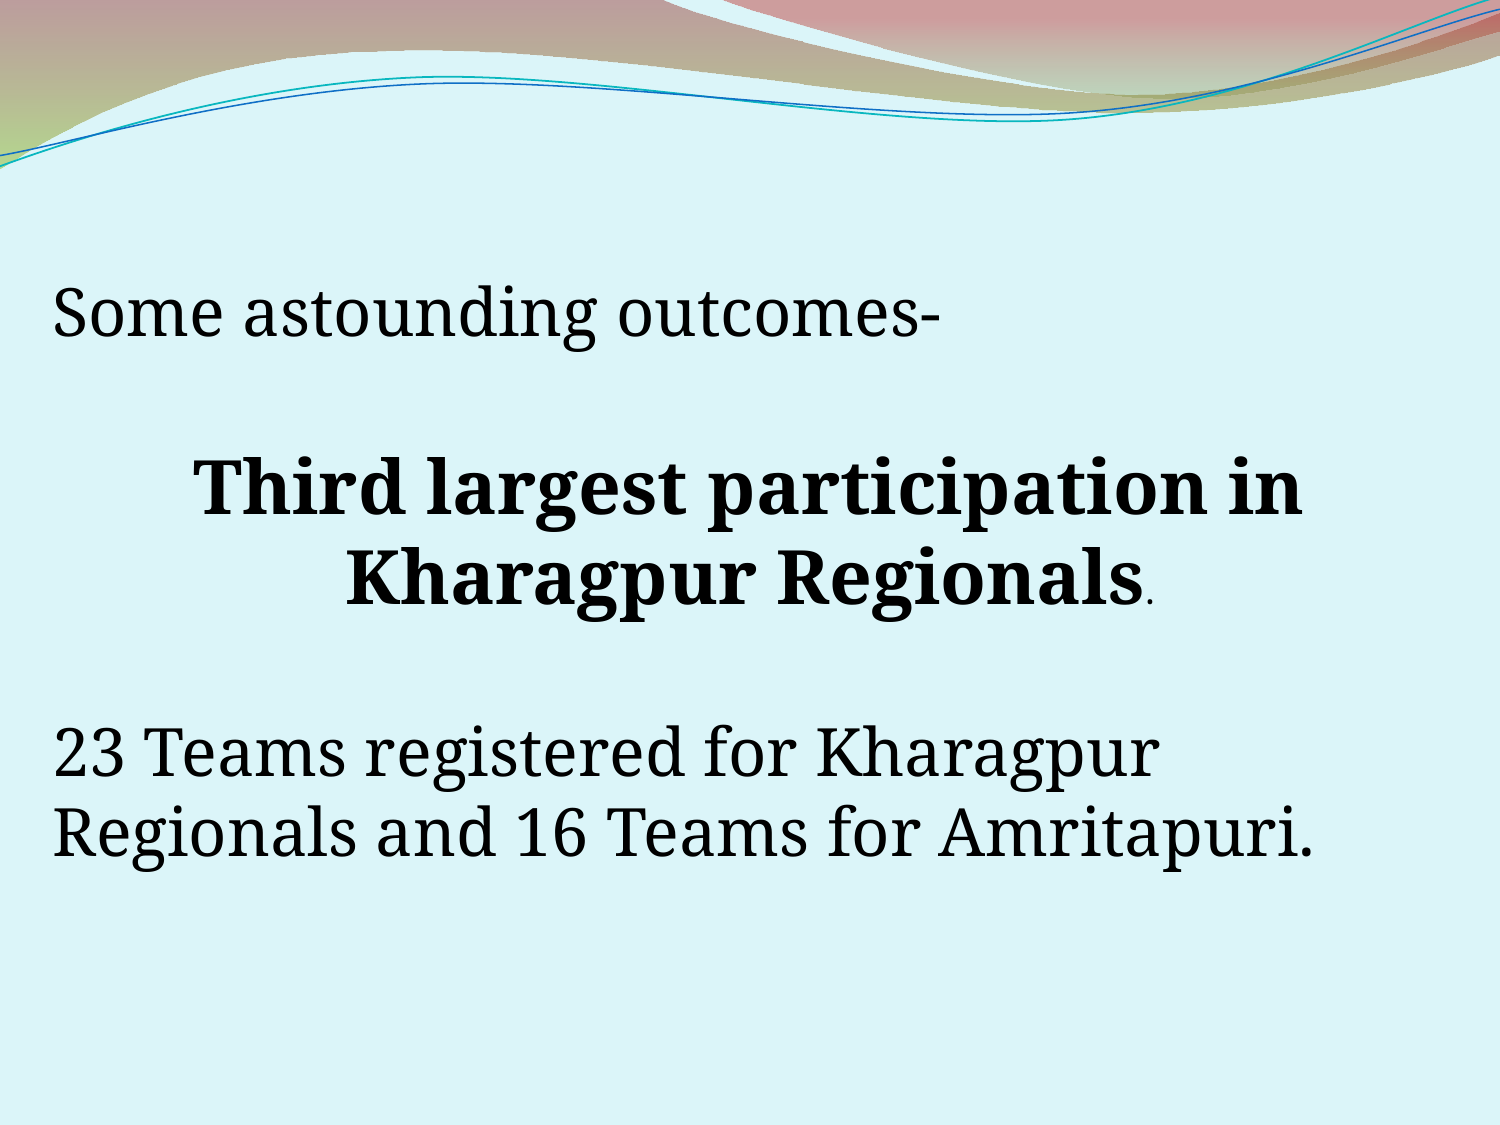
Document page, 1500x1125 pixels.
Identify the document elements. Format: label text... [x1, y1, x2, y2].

text_box Some astounding outcomes- Third largest participation in Kharagpur Regionals. 23 Teams registered for Kharagpur Regionals and 16 Teams for Amritapuri. [37, 262, 1463, 958]
